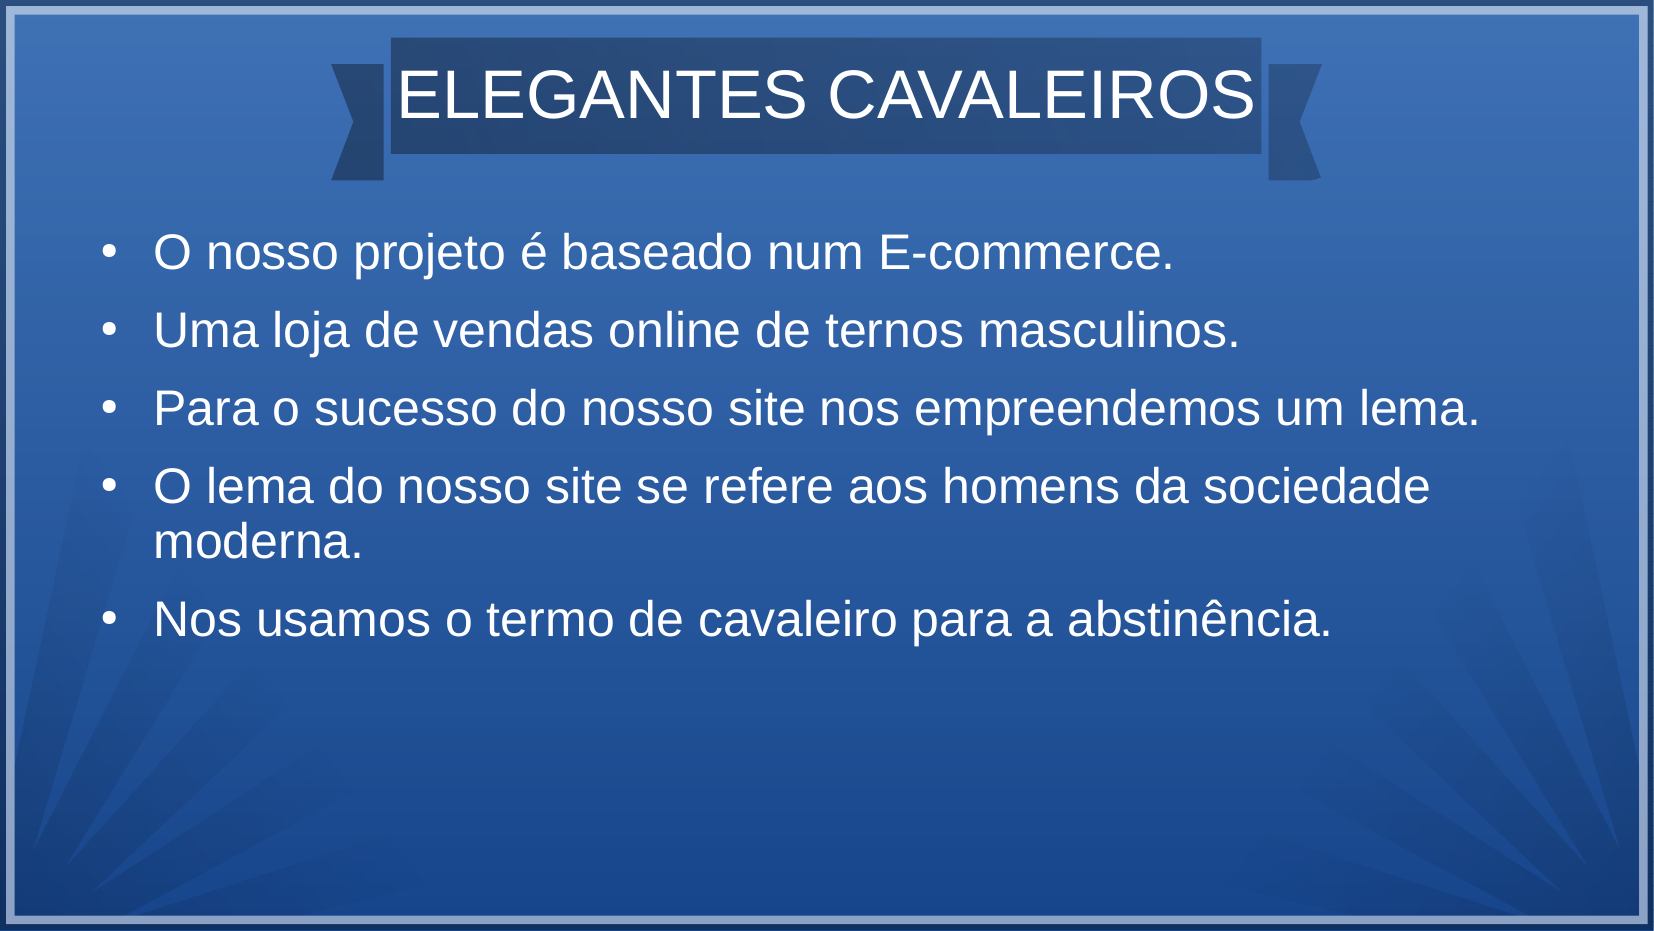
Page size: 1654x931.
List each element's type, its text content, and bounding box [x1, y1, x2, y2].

list O nosso projeto é baseado num E-commerce. Uma loja de vendas online de ternos masculinos. Para o sucesso do nosso site nos empreendemos um lema. O lema do nosso site se refere aos homens da sociedade moderna. Nos usamos o termo de cavaleiro para a abstinência. [82, 224, 1571, 848]
title ELEGANTES CAVALEIROS [389, 35, 1264, 154]
